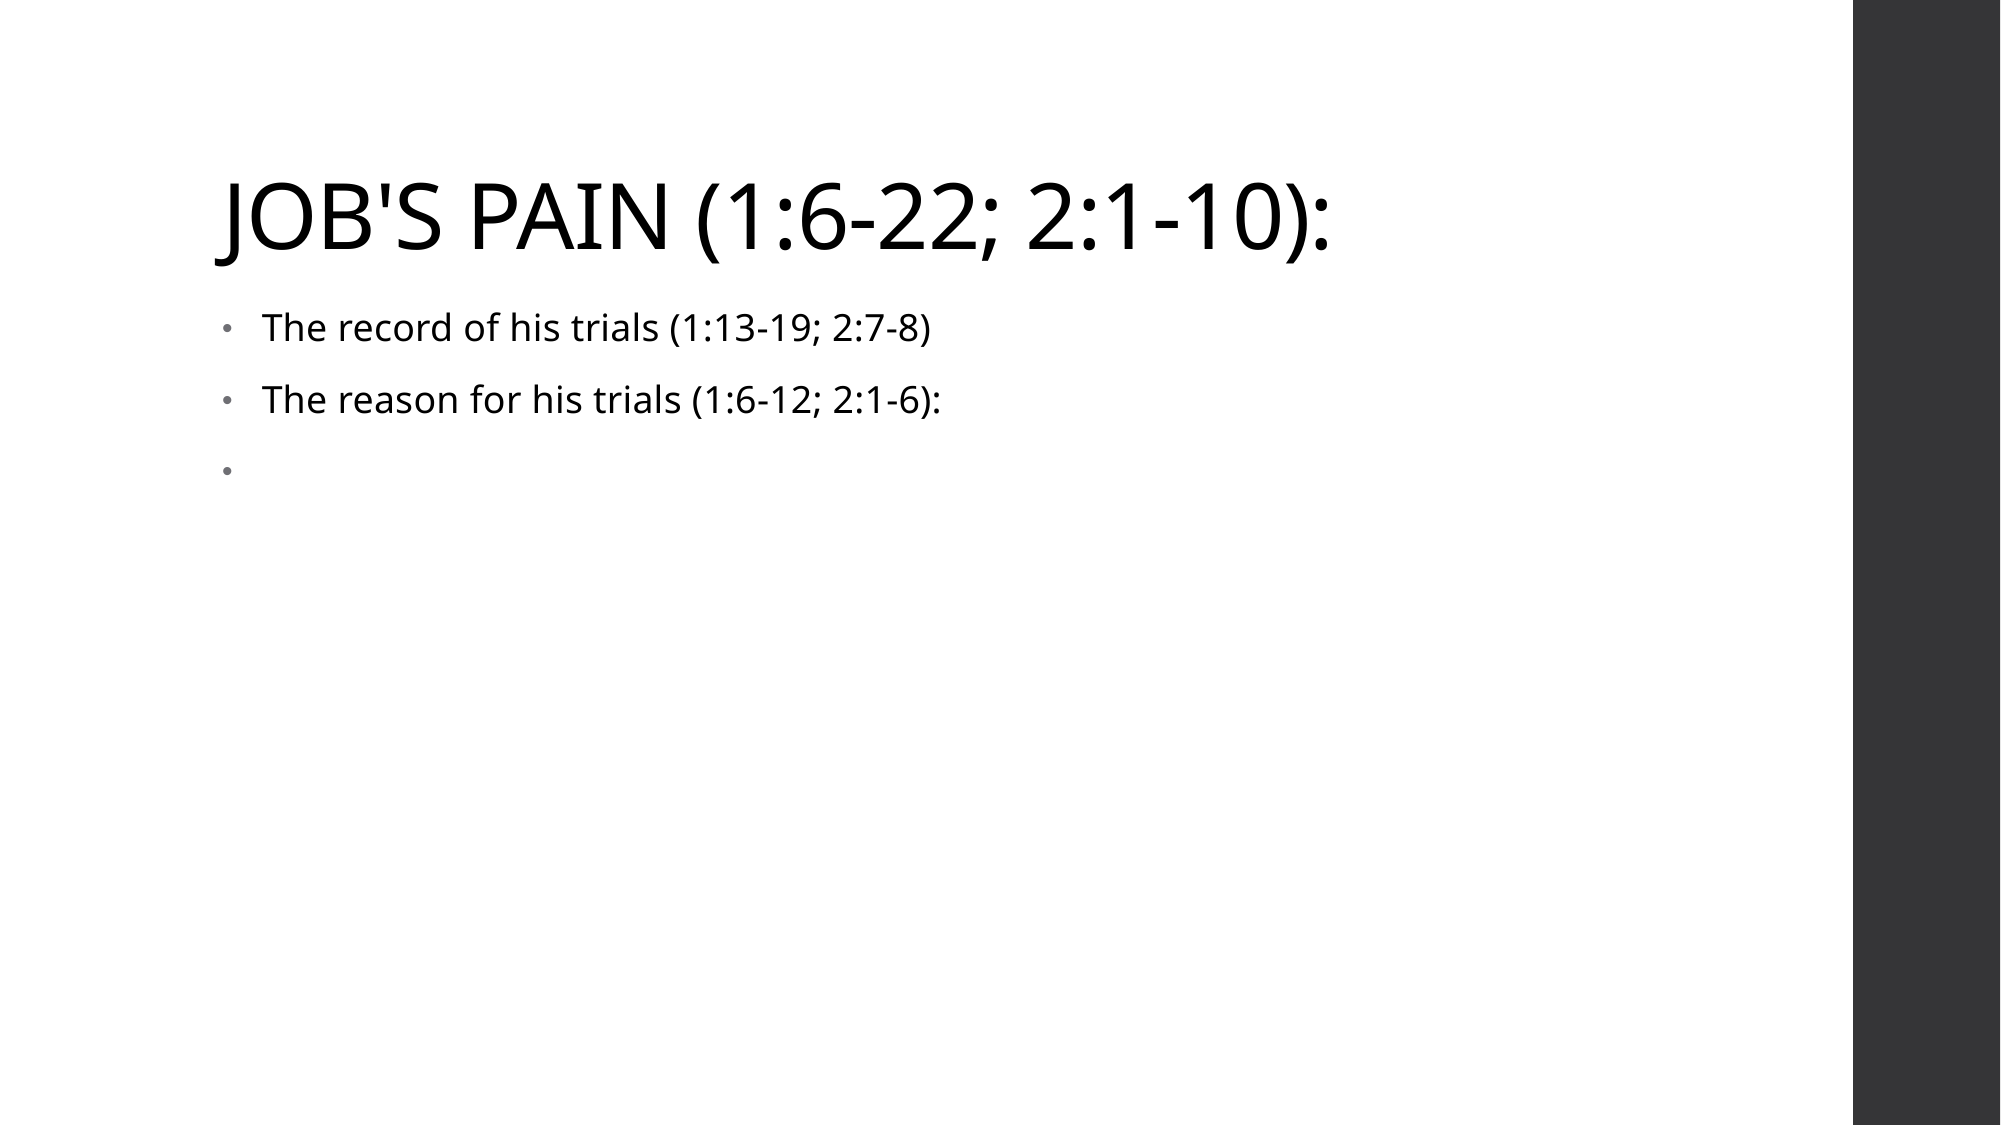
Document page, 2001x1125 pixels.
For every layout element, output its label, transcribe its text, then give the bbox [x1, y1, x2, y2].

list The record of his trials (1:13-19; 2:7-8) The reason for his trials (1:6-12; 2:1-6): [206, 299, 1617, 1014]
title JOB'S PAIN (1:6-22; 2:1-10): [206, 60, 1797, 278]
